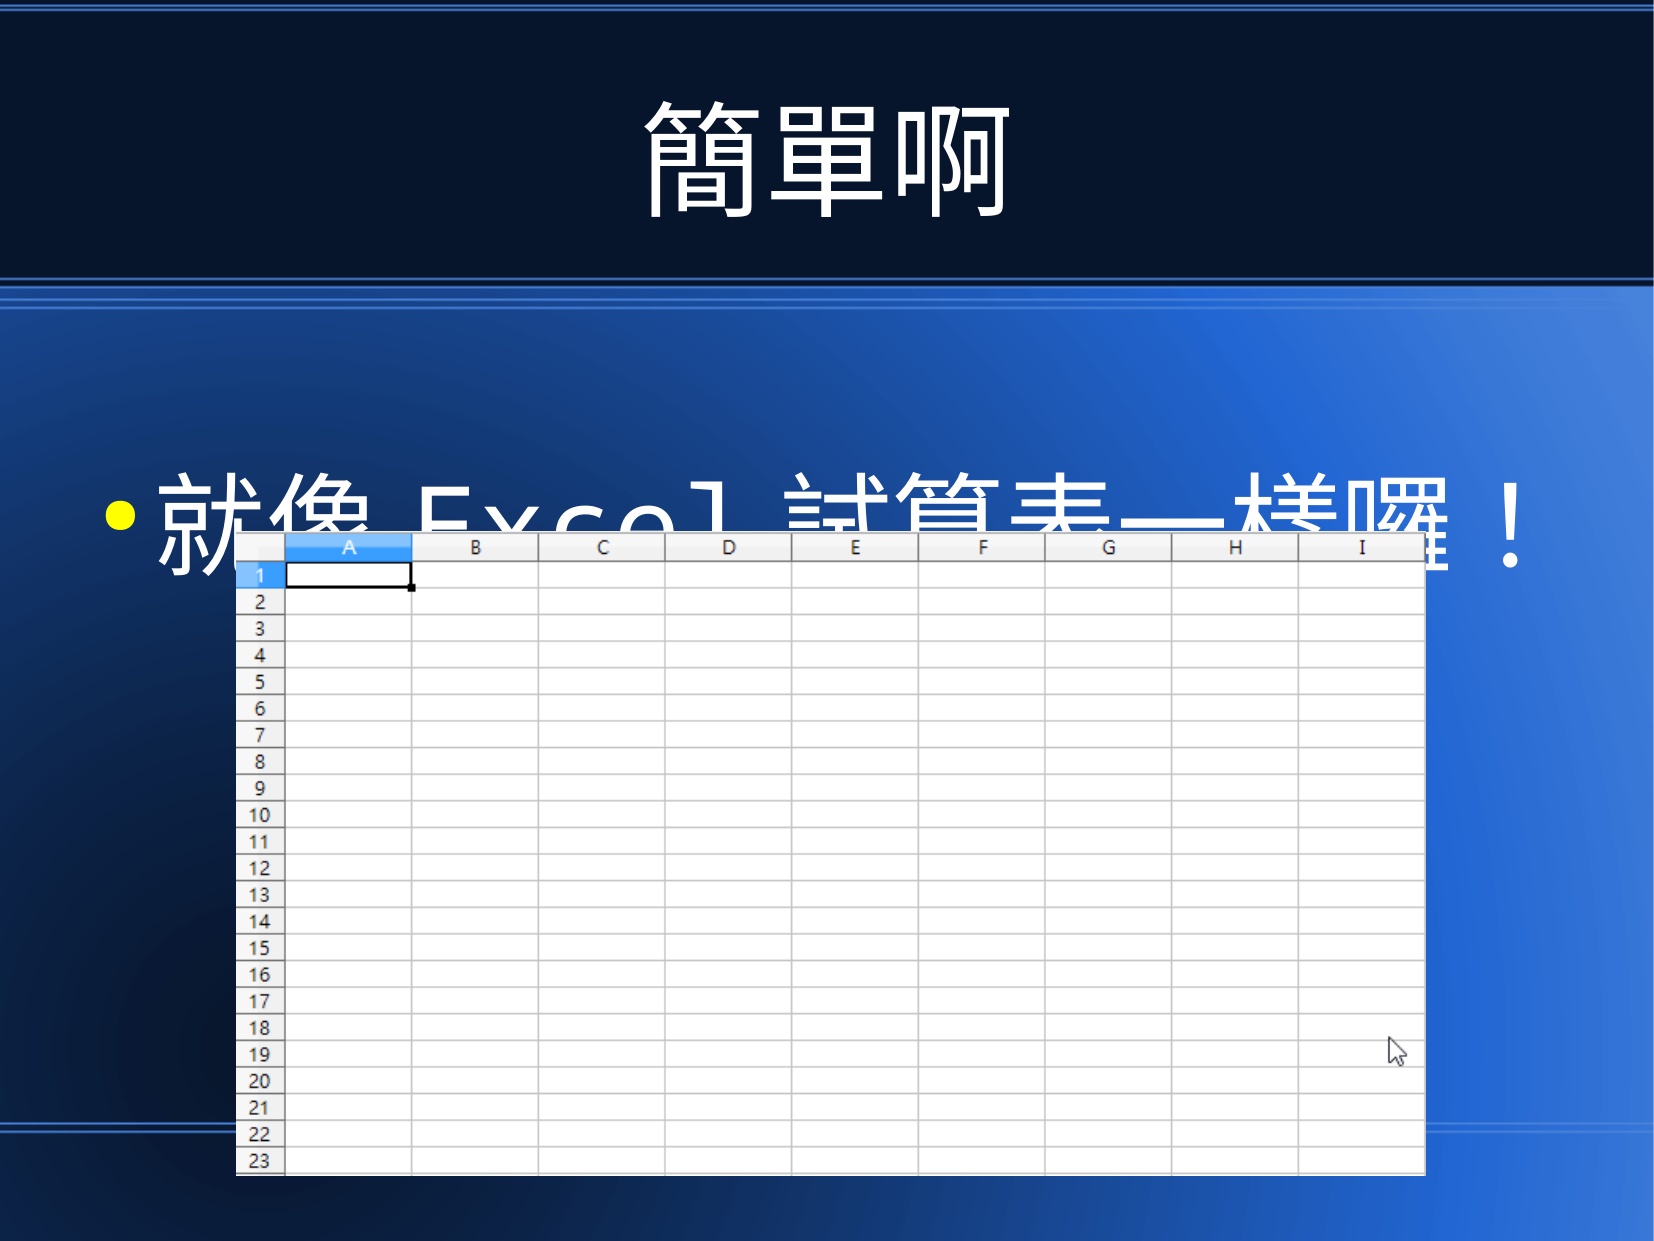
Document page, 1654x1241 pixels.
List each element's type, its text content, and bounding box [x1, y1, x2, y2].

picture [236, 531, 1426, 1176]
picture [0, 0, 1654, 1241]
title 簡單啊 [82, 49, 1571, 257]
list 就像Excel試算表一樣囉！ [82, 355, 1571, 1241]
